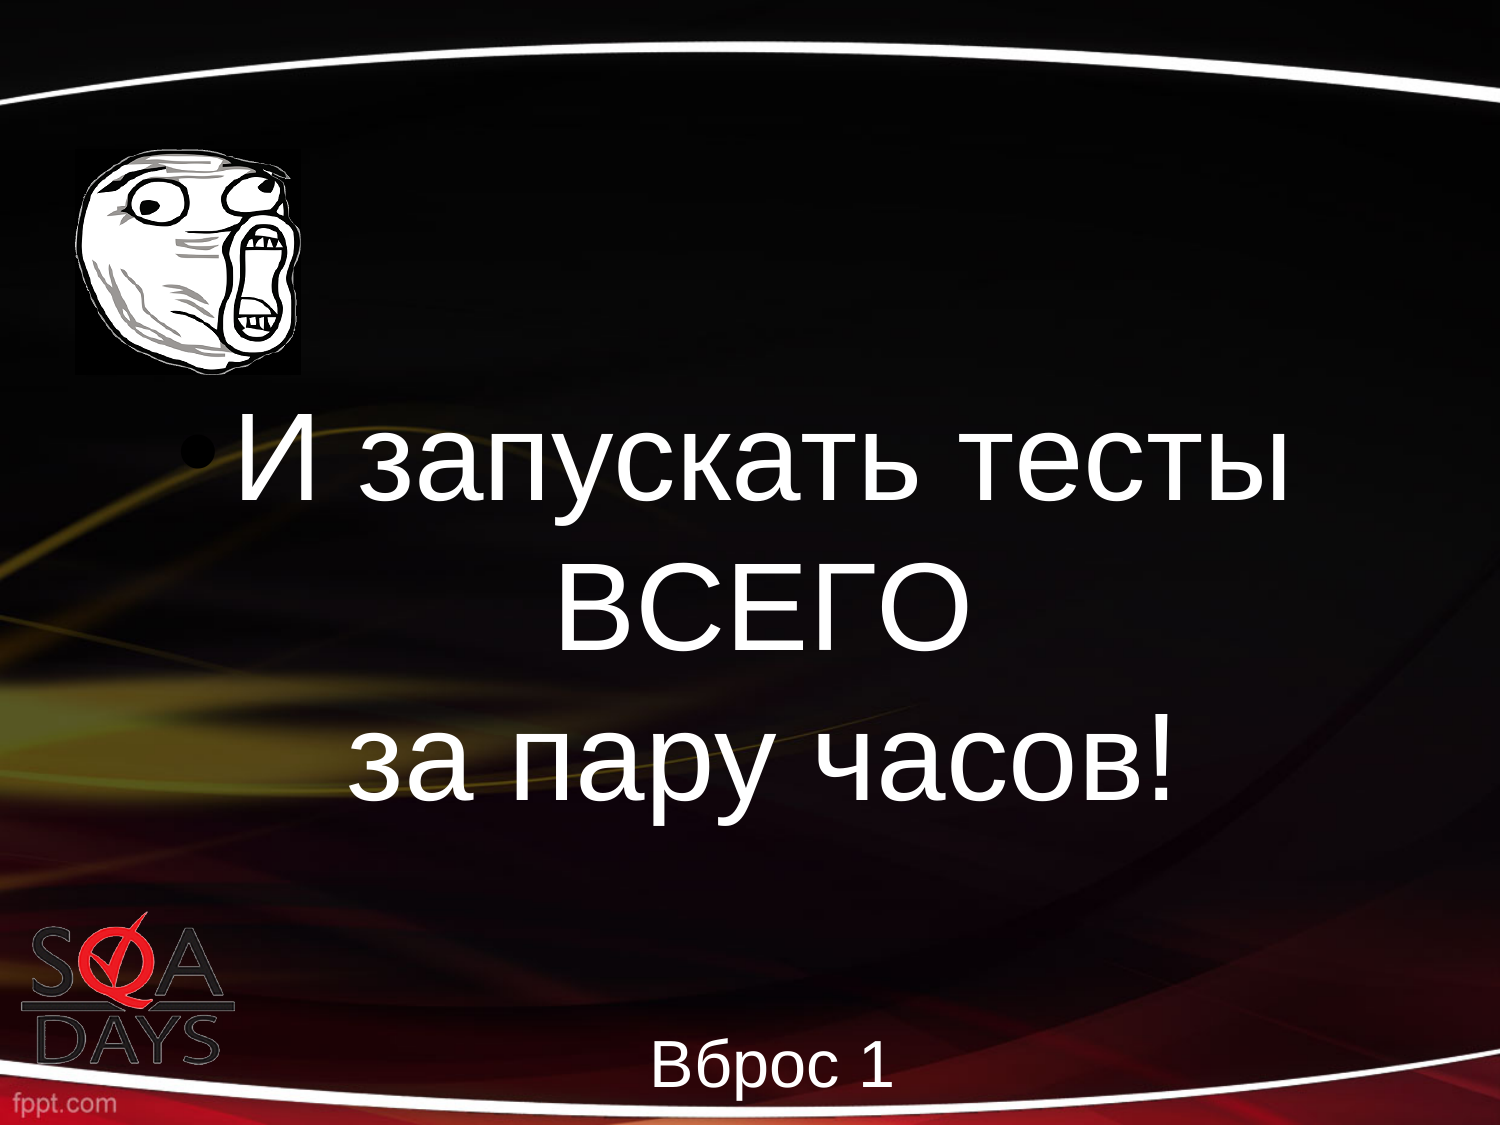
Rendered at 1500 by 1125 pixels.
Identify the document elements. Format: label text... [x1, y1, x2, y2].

title Вброс 1 [450, 967, 1096, 1125]
list И запускать тесты ВСЕГО за пару часов! [162, 345, 1308, 856]
picture [0, 0, 1500, 1125]
